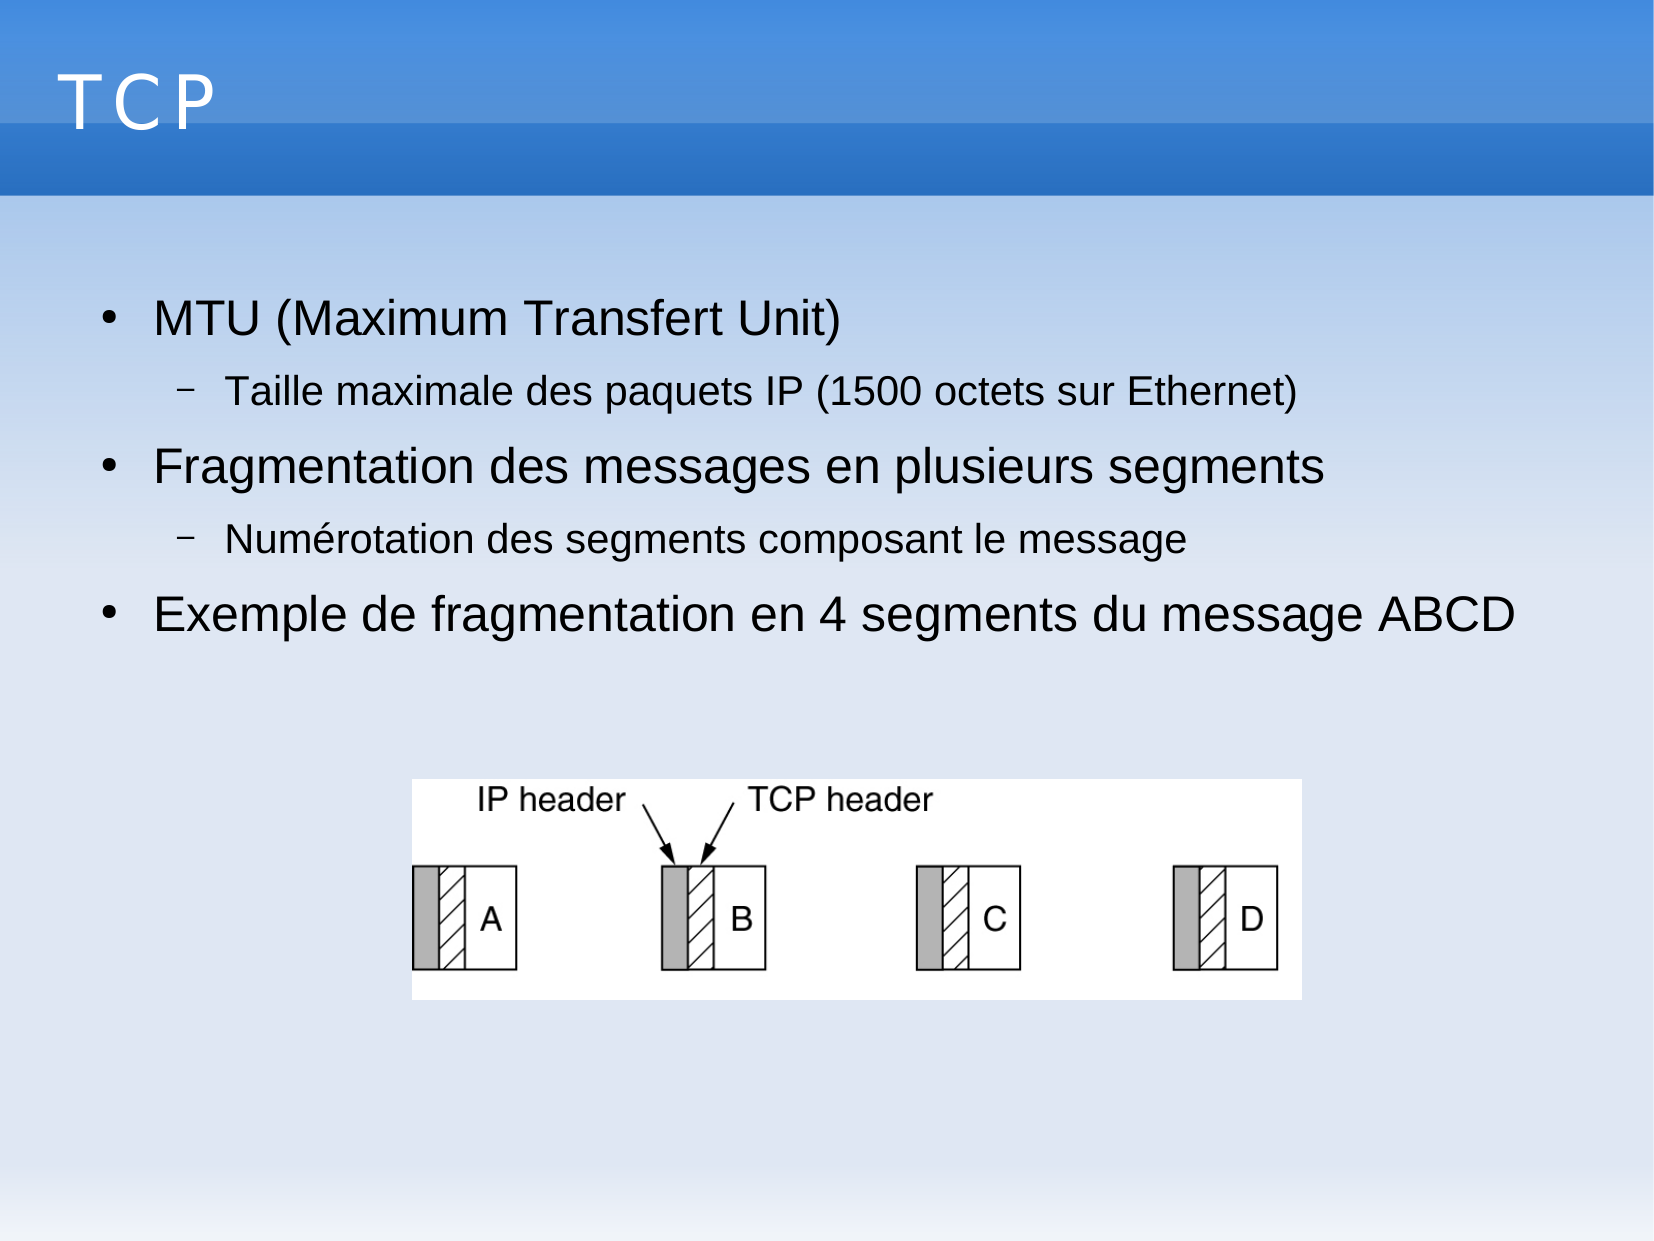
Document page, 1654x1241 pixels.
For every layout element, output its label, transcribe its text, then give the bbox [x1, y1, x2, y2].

list MTU (Maximum Transfert Unit) Taille maximale des paquets IP (1500 octets sur Ethernet) Fragmentation des messages en plusieurs segments Numérotation des segments composant le message Exemple de fragmentation en 4 segments du message ABCD [82, 290, 1571, 1109]
picture [0, 0, 1654, 1241]
title TCP [59, 29, 1270, 178]
